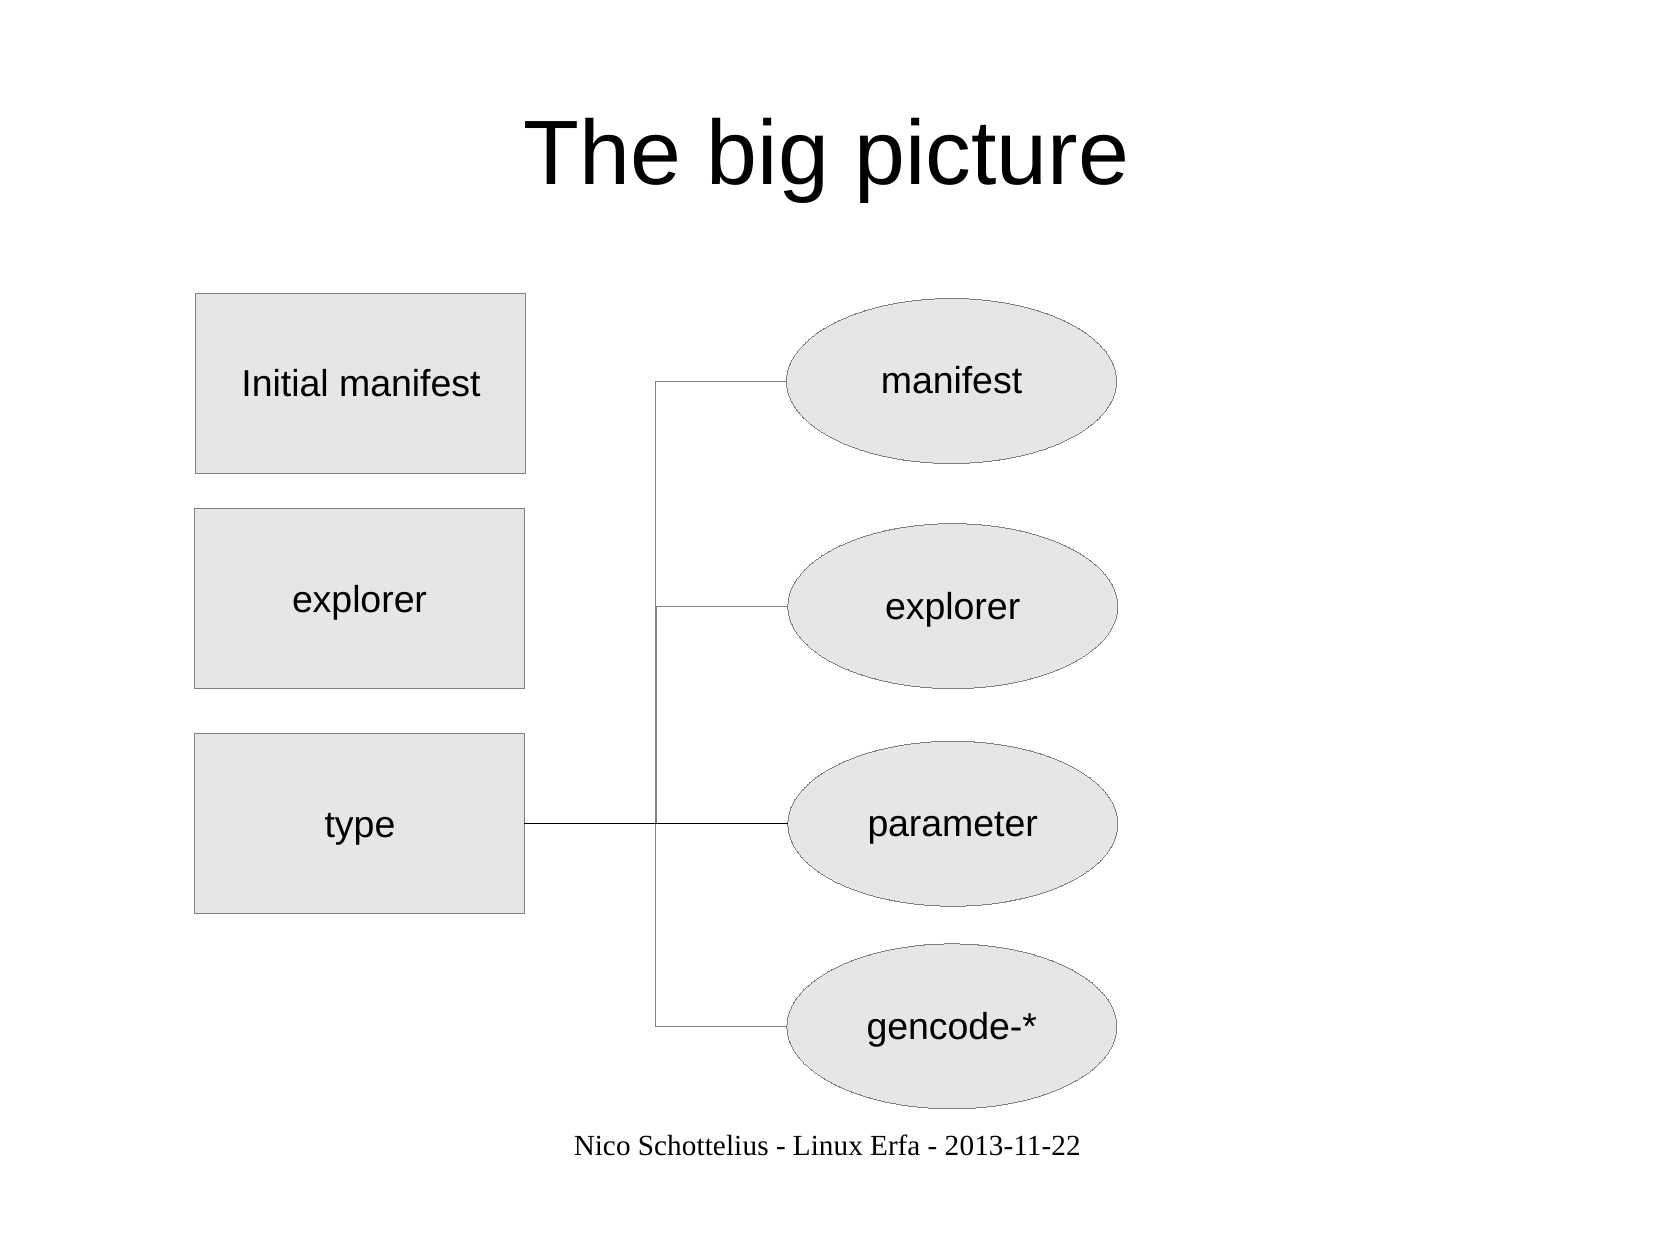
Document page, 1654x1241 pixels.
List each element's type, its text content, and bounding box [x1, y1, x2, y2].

title The big picture [82, 49, 1571, 257]
text_box type [194, 733, 525, 914]
text_box parameter [787, 741, 1118, 907]
text_box explorer [194, 508, 525, 689]
text_box gencode-* [786, 943, 1117, 1109]
text_box Initial manifest [195, 293, 526, 474]
text_box manifest [786, 298, 1117, 464]
text_box explorer [787, 523, 1118, 689]
